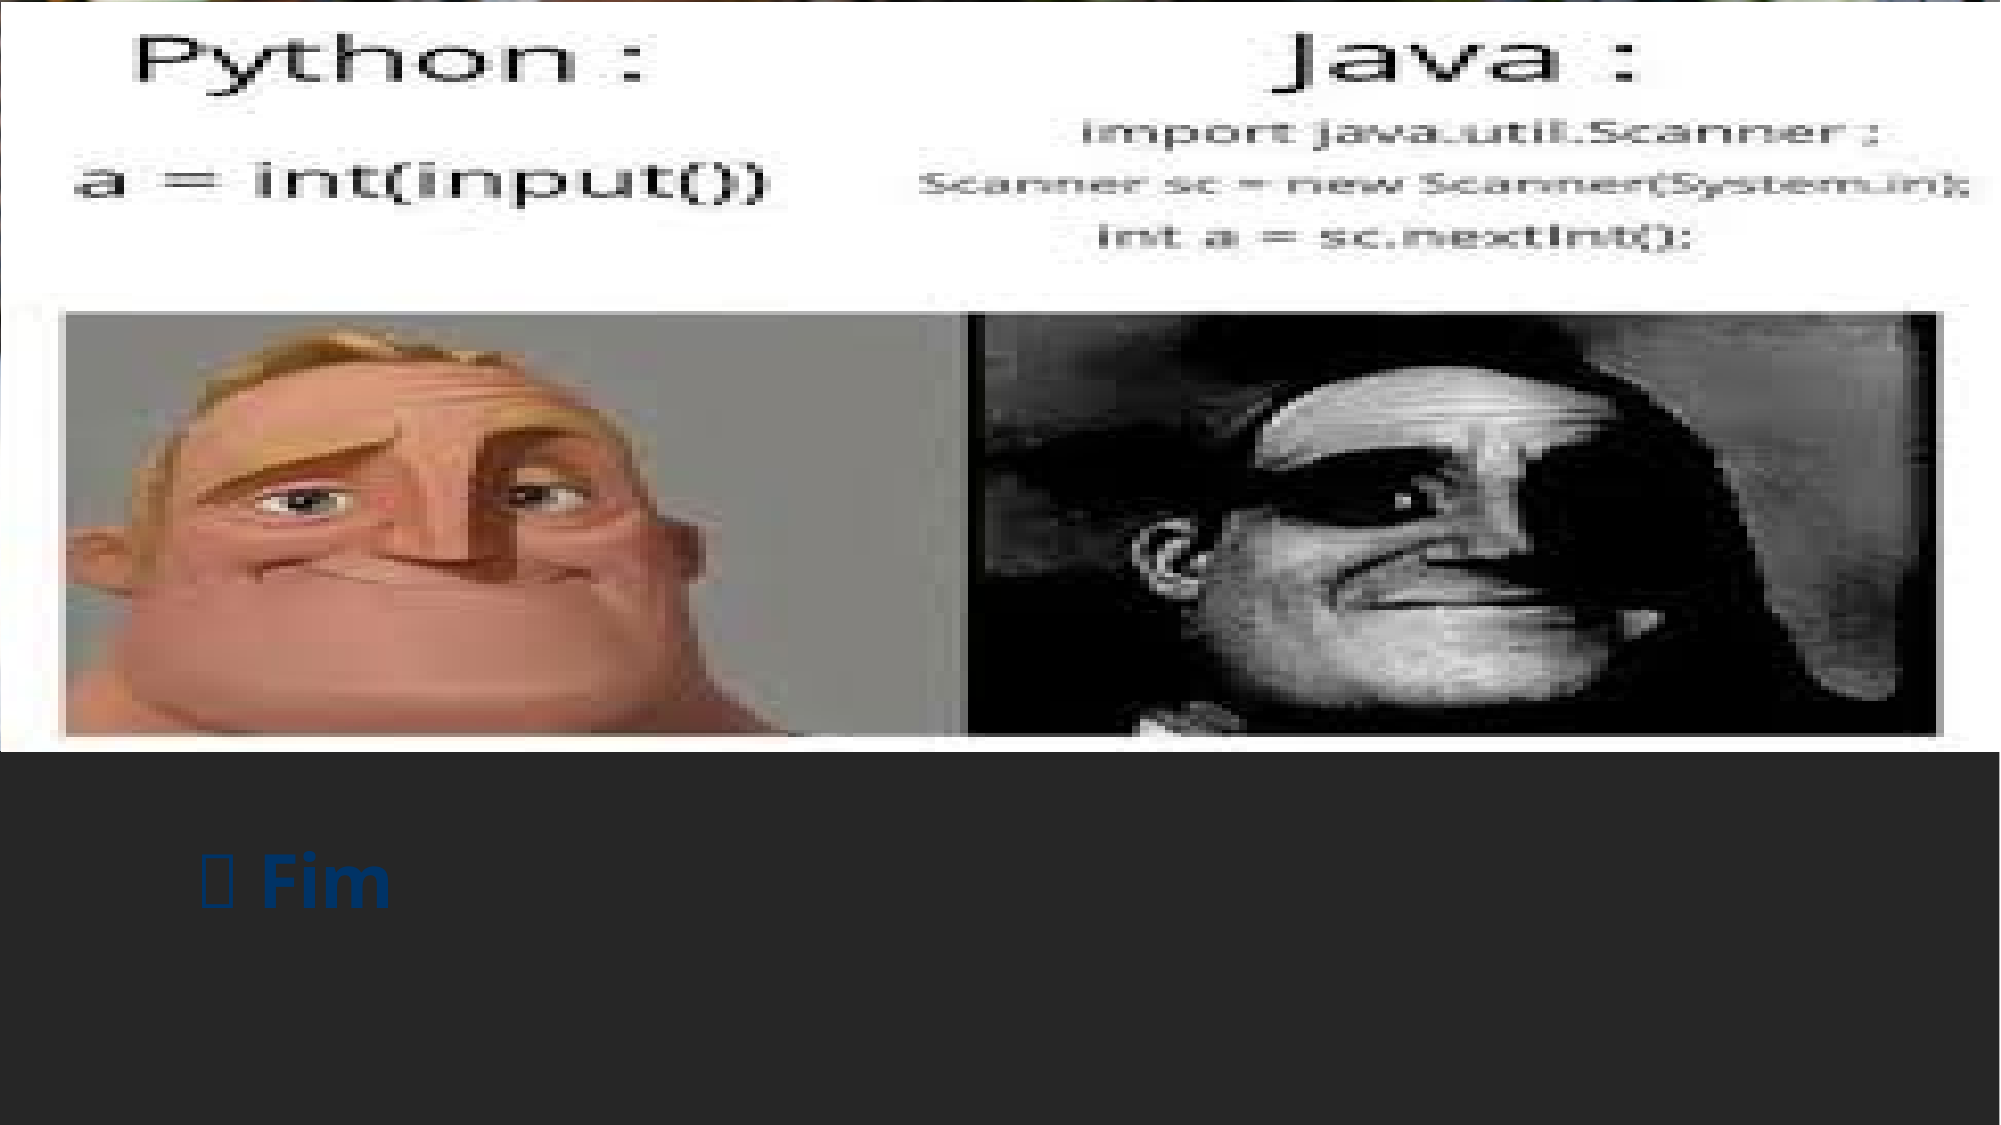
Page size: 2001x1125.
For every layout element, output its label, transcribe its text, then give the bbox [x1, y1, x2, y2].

title 🏁 Fim [180, 802, 1839, 925]
picture [0, 0, 2000, 752]
